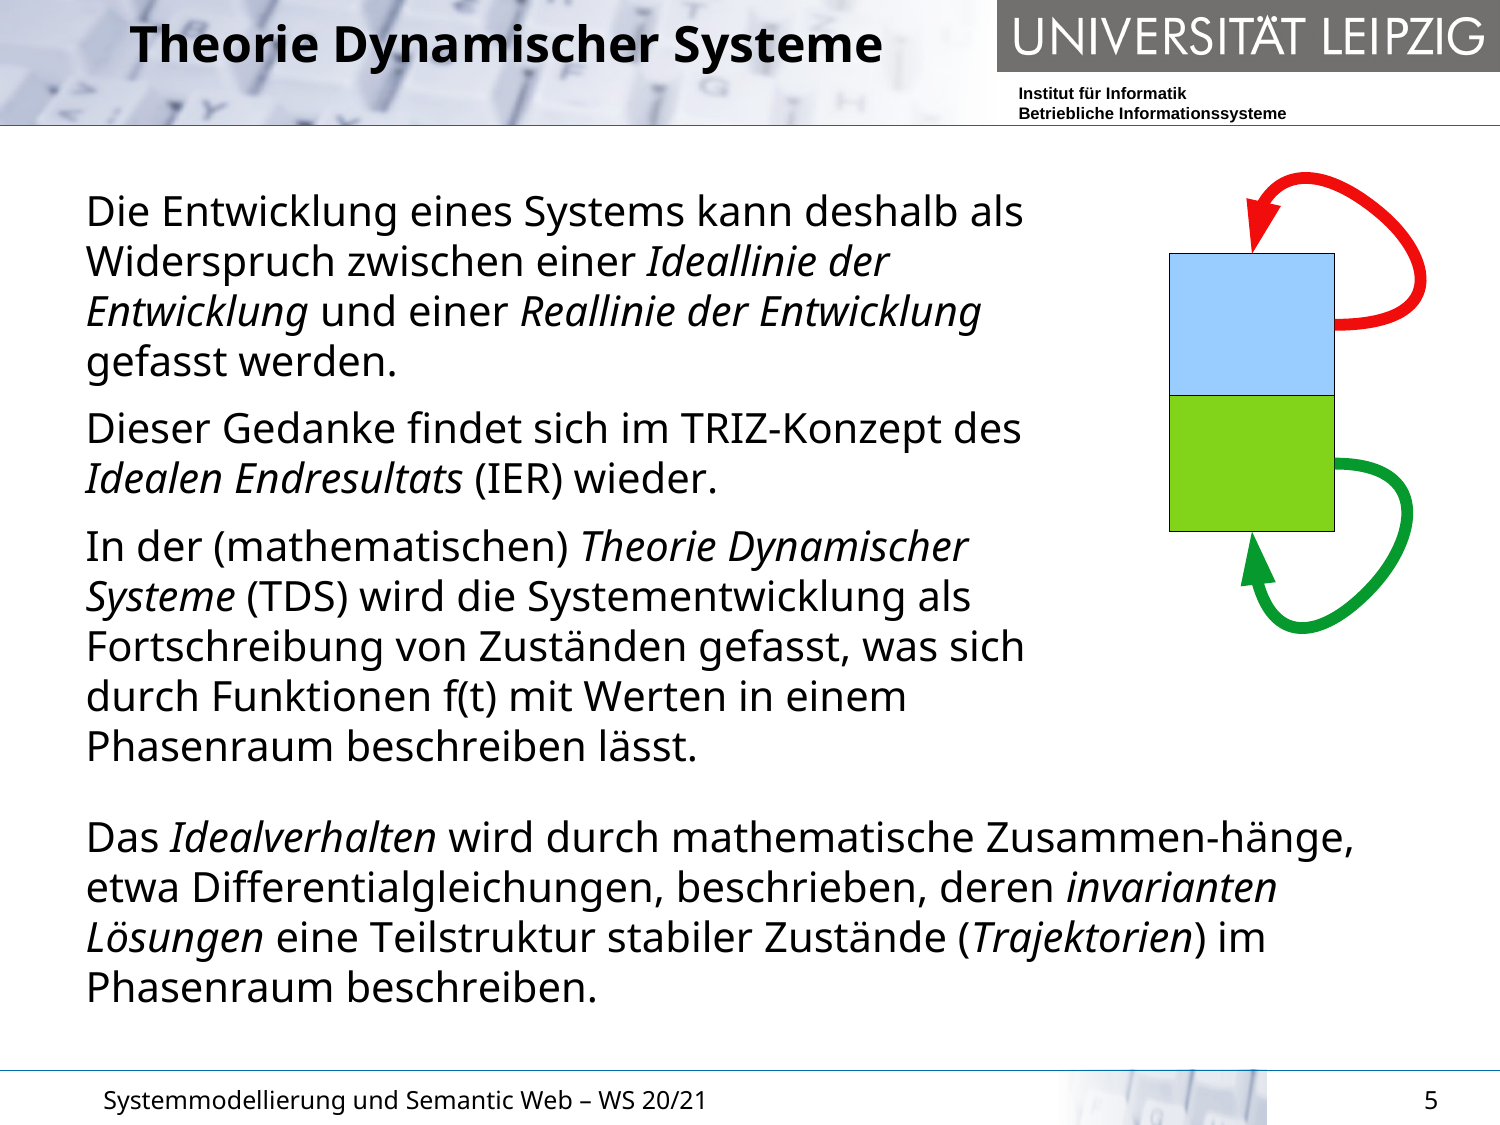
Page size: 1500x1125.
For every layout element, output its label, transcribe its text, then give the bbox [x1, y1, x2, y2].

text_box [1169, 253, 1335, 532]
picture [1057, 1071, 1267, 1125]
text_box Theorie Dynamischer Systeme [115, 5, 900, 81]
text_box Die Entwicklung eines Systems kann deshalb als Widerspruch zwischen einer Ideallinie der Entwicklung und einer Reallinie der Entwicklung gefasst werden. Dieser Gedanke findet sich im TRIZ-Konzept des Idealen Endresultats (IER) wieder. In der (mathematischen) Theorie Dynamischer Systeme (TDS) wird die Systementwicklung als Fortschreibung von Zuständen gefasst, was sich durch Funktionen f(t) mit Werten in einem Phasenraum beschreiben lässt. [70, 177, 1134, 778]
text_box Das Idealverhalten wird durch mathematische Zusammen-hänge, etwa Differentialgleichungen, beschrieben, deren invarianten Lösungen eine Teilstruktur stabiler Zustände (Trajektorien) im Phasenraum beschreiben. [70, 803, 1430, 1019]
picture [0, 0, 1500, 125]
